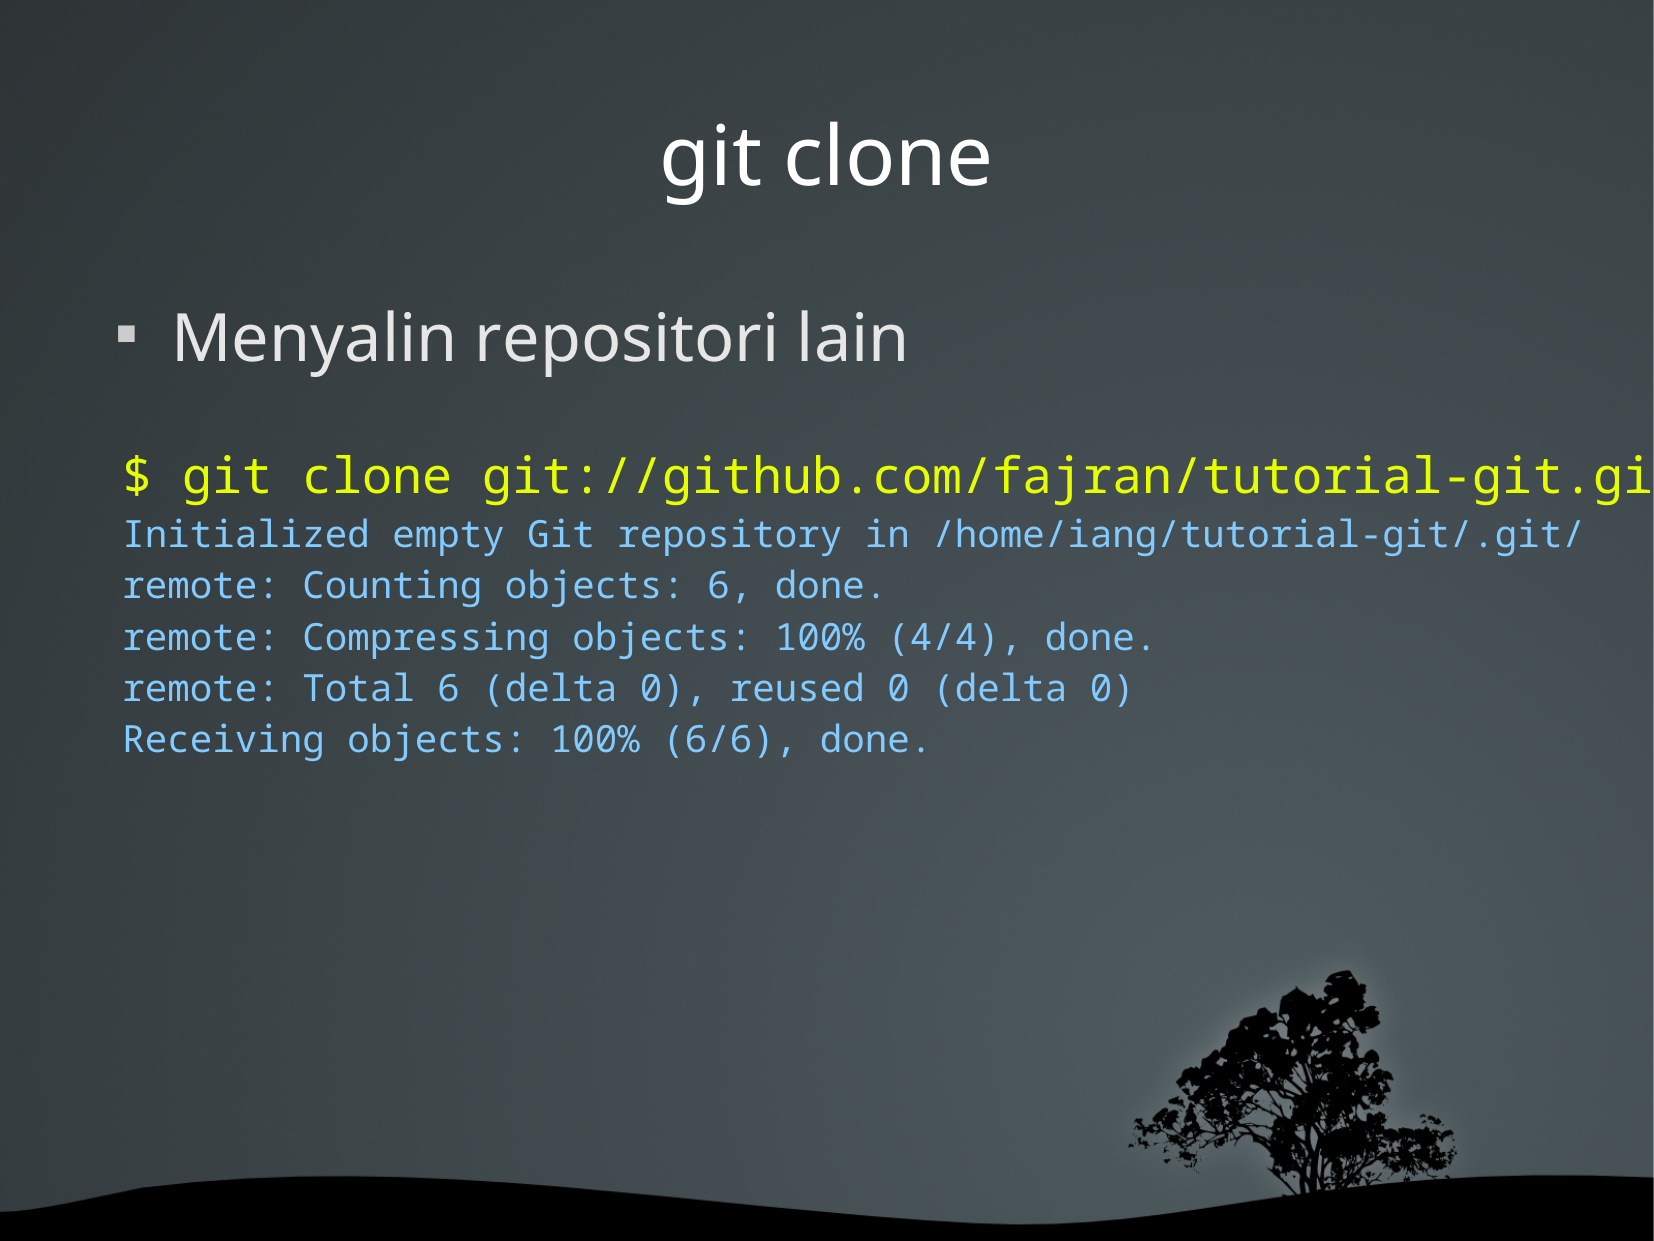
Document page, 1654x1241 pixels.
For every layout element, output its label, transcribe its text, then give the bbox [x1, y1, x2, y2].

picture [0, 0, 1654, 1241]
list Menyalin repositori lain [82, 290, 1571, 1109]
title git clone [82, 49, 1571, 257]
